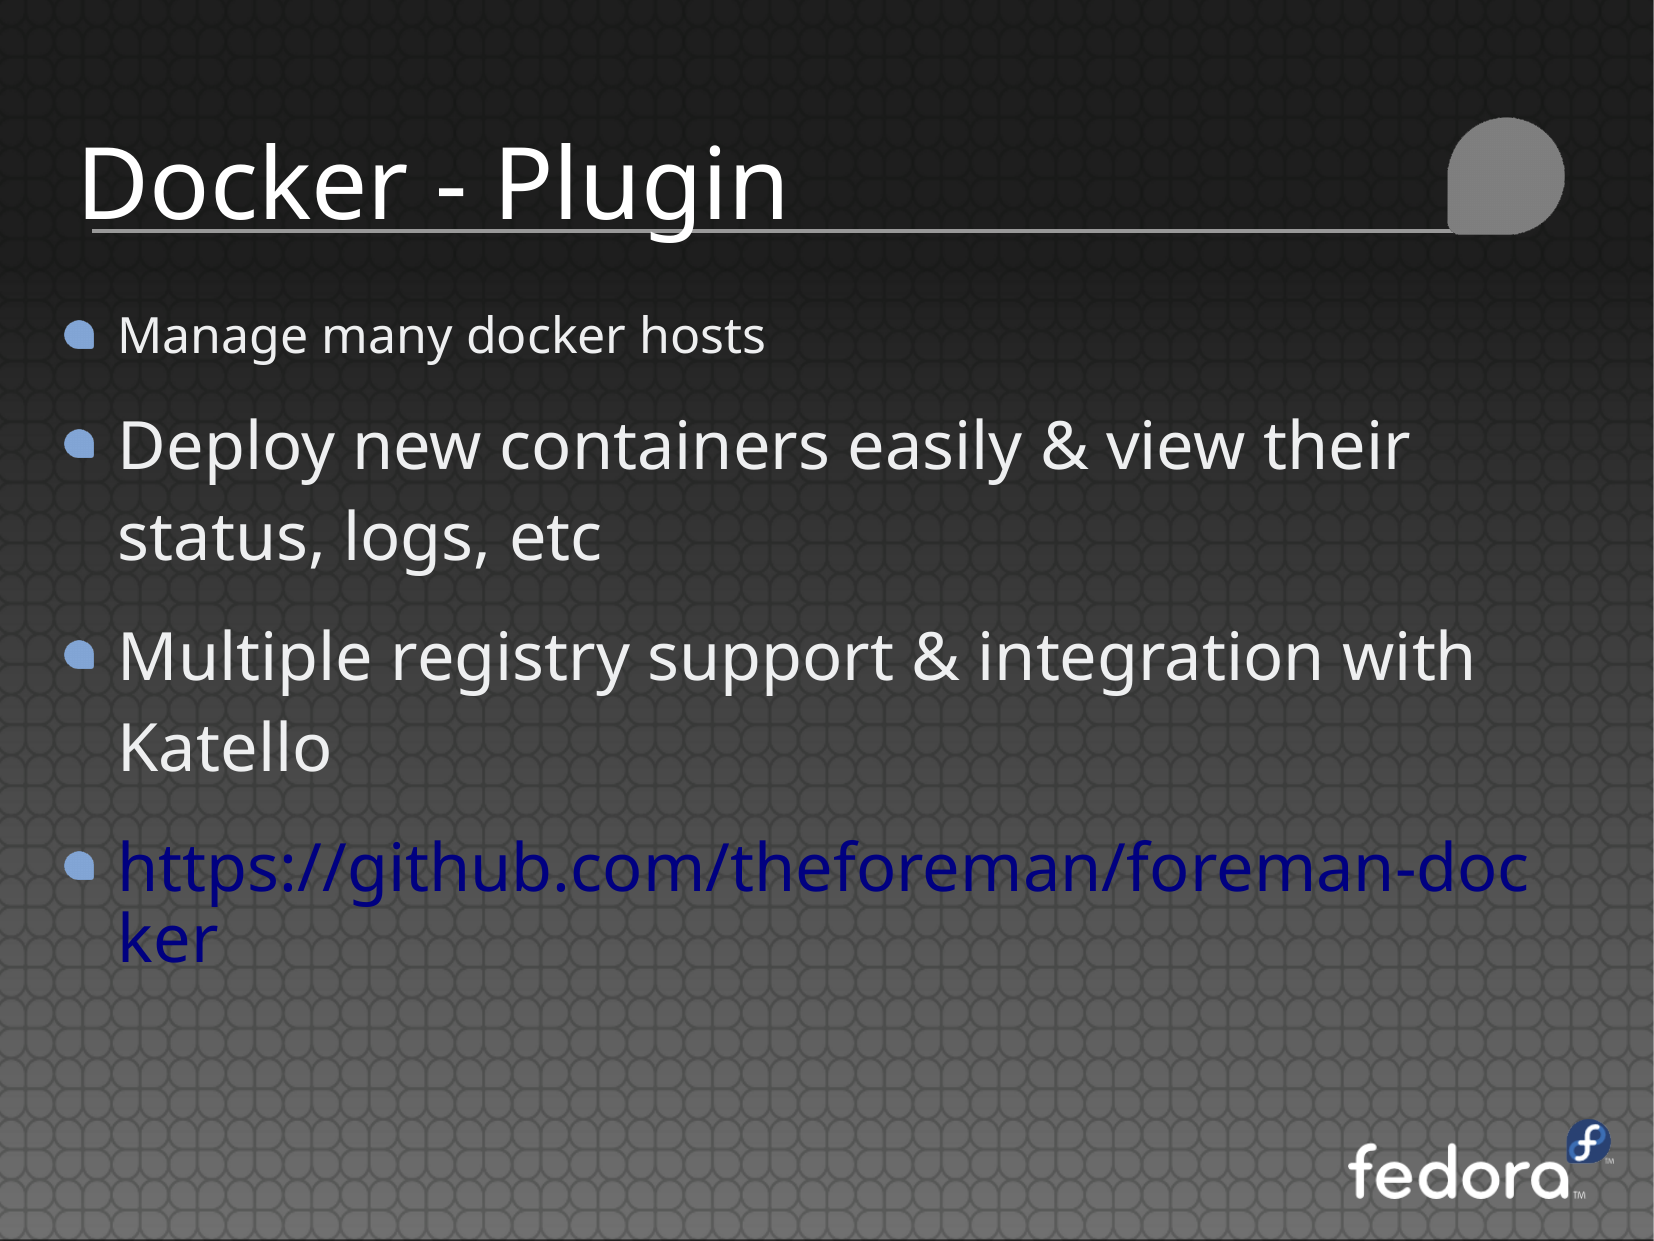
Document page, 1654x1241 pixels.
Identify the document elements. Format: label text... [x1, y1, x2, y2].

title Docker - Plugin [76, 112, 1566, 249]
picture [0, 0, 1654, 1241]
list Manage many docker hosts Deploy new containers easily & view their status, logs, etc Multiple registry support & integration with Katello https://github.com/theforeman/foreman-docker [46, 300, 1536, 1105]
